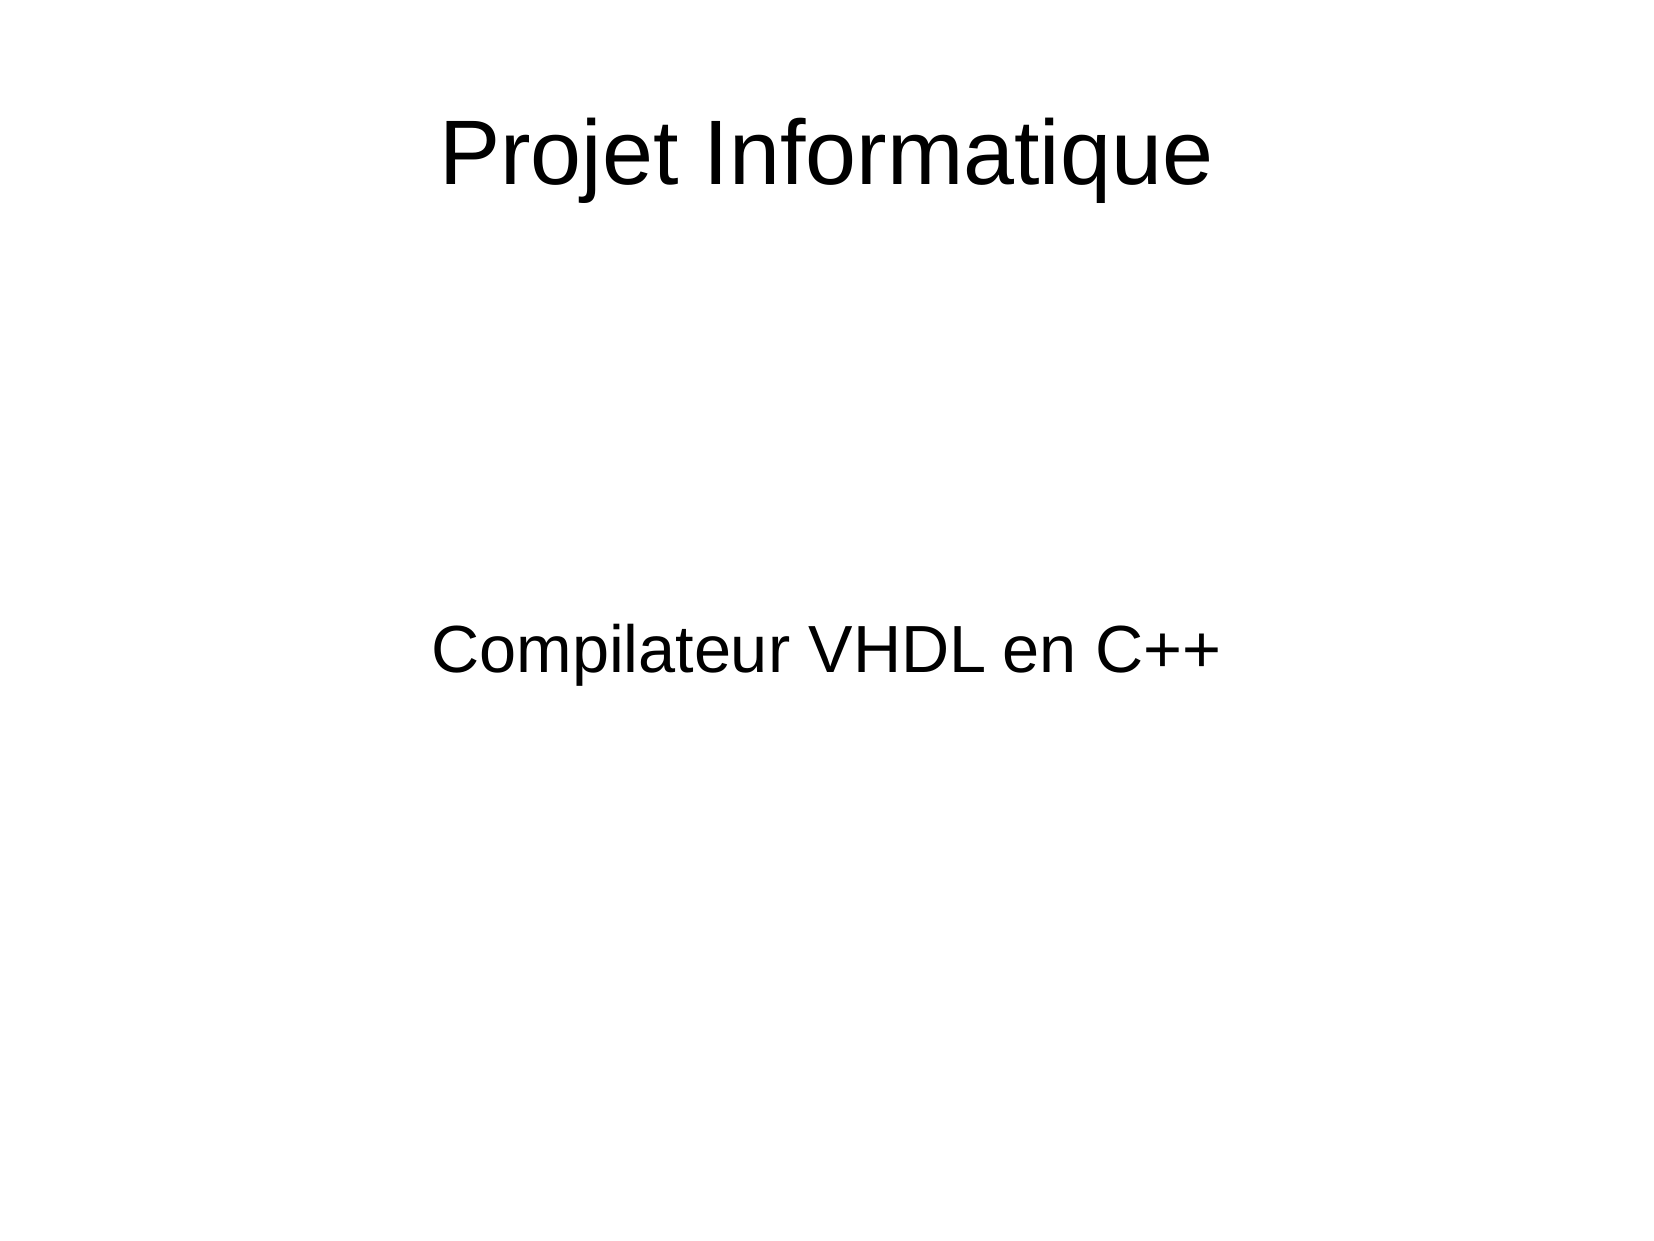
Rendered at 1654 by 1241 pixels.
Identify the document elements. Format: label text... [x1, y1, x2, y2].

title Projet Informatique [82, 49, 1571, 257]
subtitle Compilateur VHDL en C++ [82, 290, 1571, 1010]
